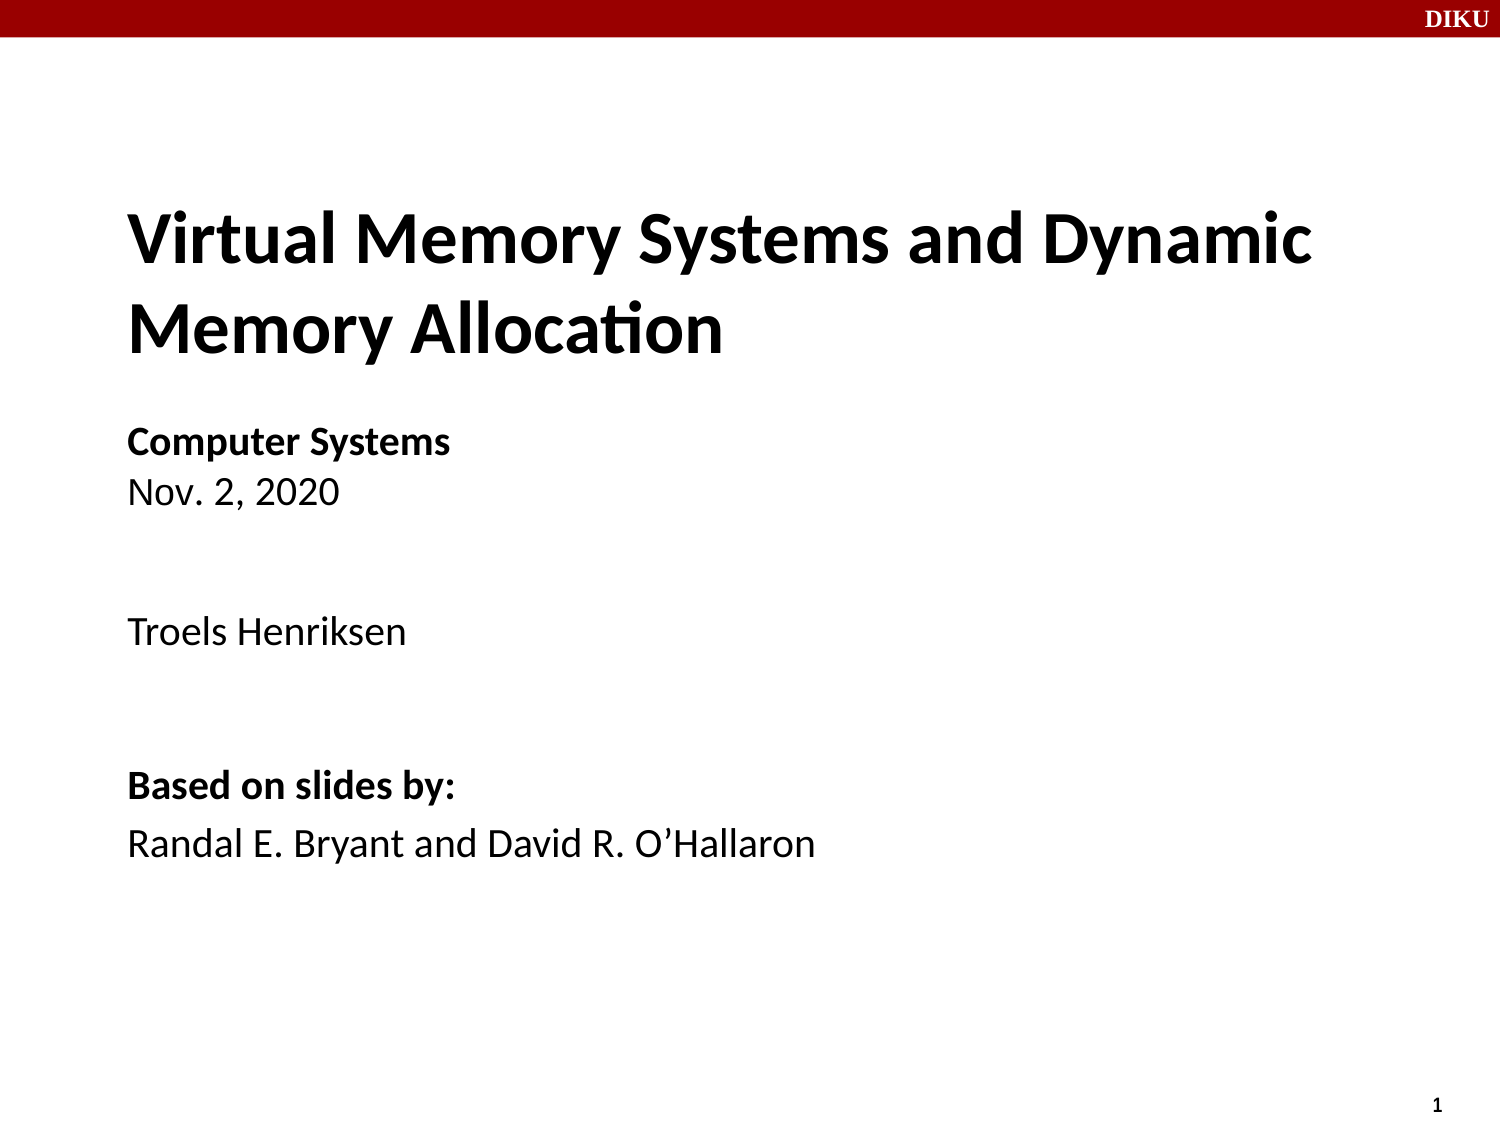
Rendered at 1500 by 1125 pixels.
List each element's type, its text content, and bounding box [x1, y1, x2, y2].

text_box Based on slides by: Randal E. Bryant and David R. O’Hallaron [112, 750, 1372, 925]
text_box Virtual Memory Systems and Dynamic Memory Allocation Computer Systems Nov. 2, 2020 Troels Henriksen [112, 280, 1388, 563]
